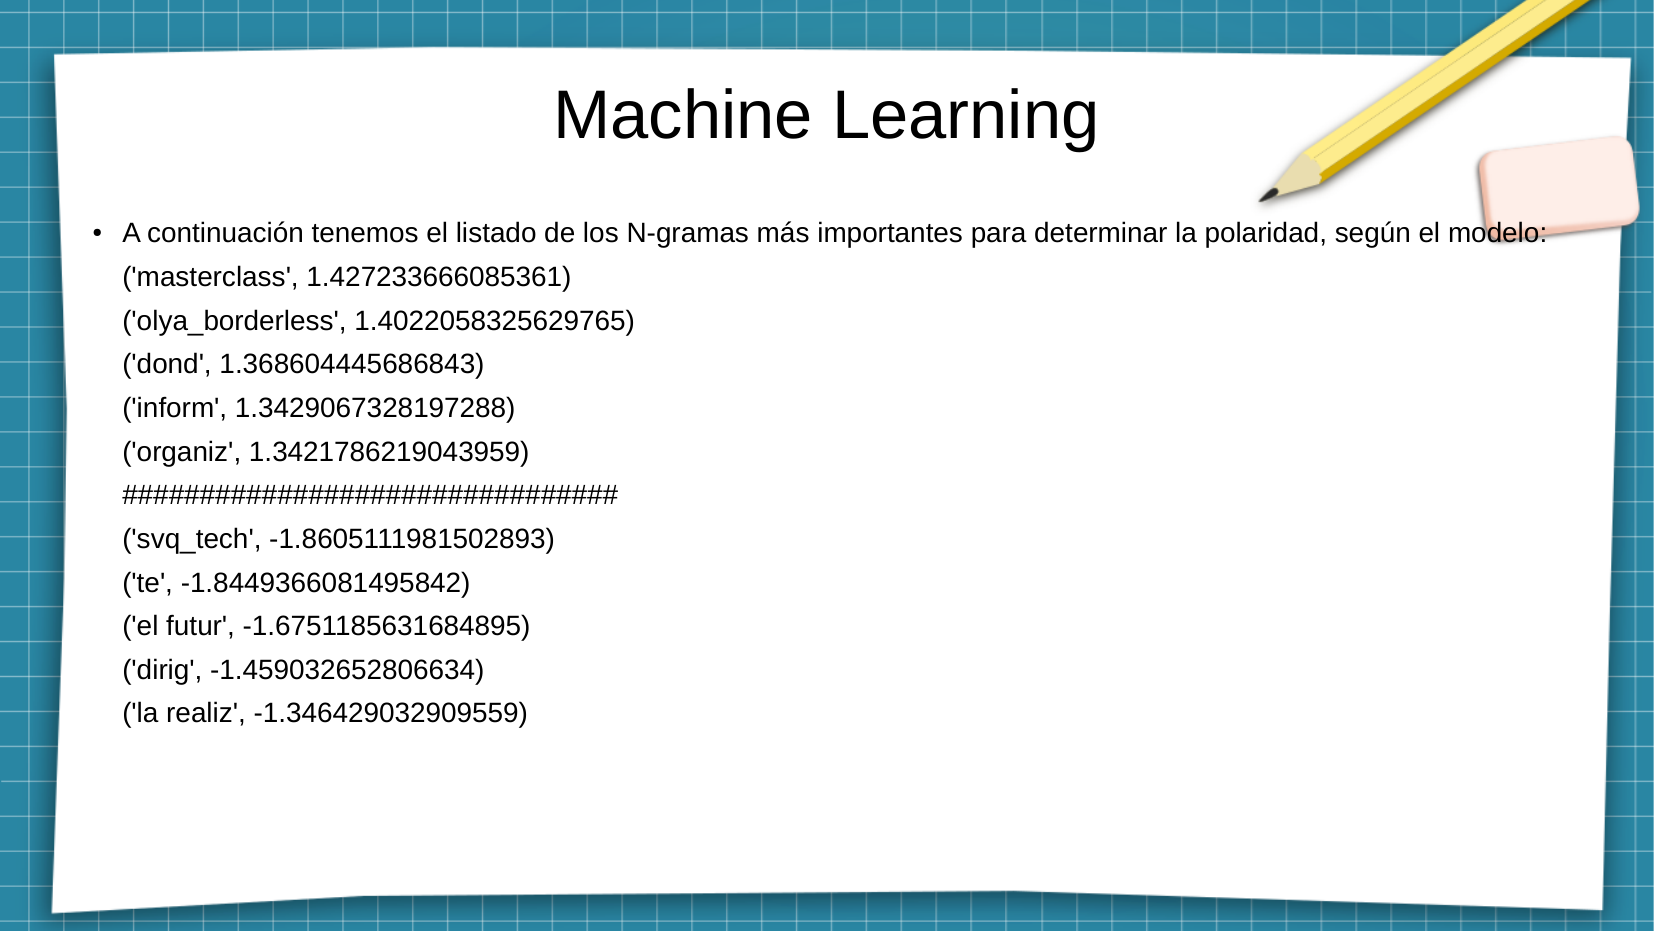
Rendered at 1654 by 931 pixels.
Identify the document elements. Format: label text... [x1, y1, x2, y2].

picture [0, 0, 1654, 931]
title Machine Learning [82, 37, 1571, 193]
list A continuación tenemos el listado de los N-gramas más importantes para determinar la polaridad, según el modelo: ('masterclass', 1.427233666085361) ('olya_borderless', 1.4022058325629765) ('dond', 1.368604445686843) ('inform', 1.3429067328197288) ('organiz', 1.3421786219043959) ################################ ('svq_tech', -1.8605111981502893) ('te', -1.8449366081495842) ('el futur', -1.6751185631684895) ('dirig', -1.459032652806634) ('la realiz', -1.346429032909559) [82, 217, 1571, 758]
